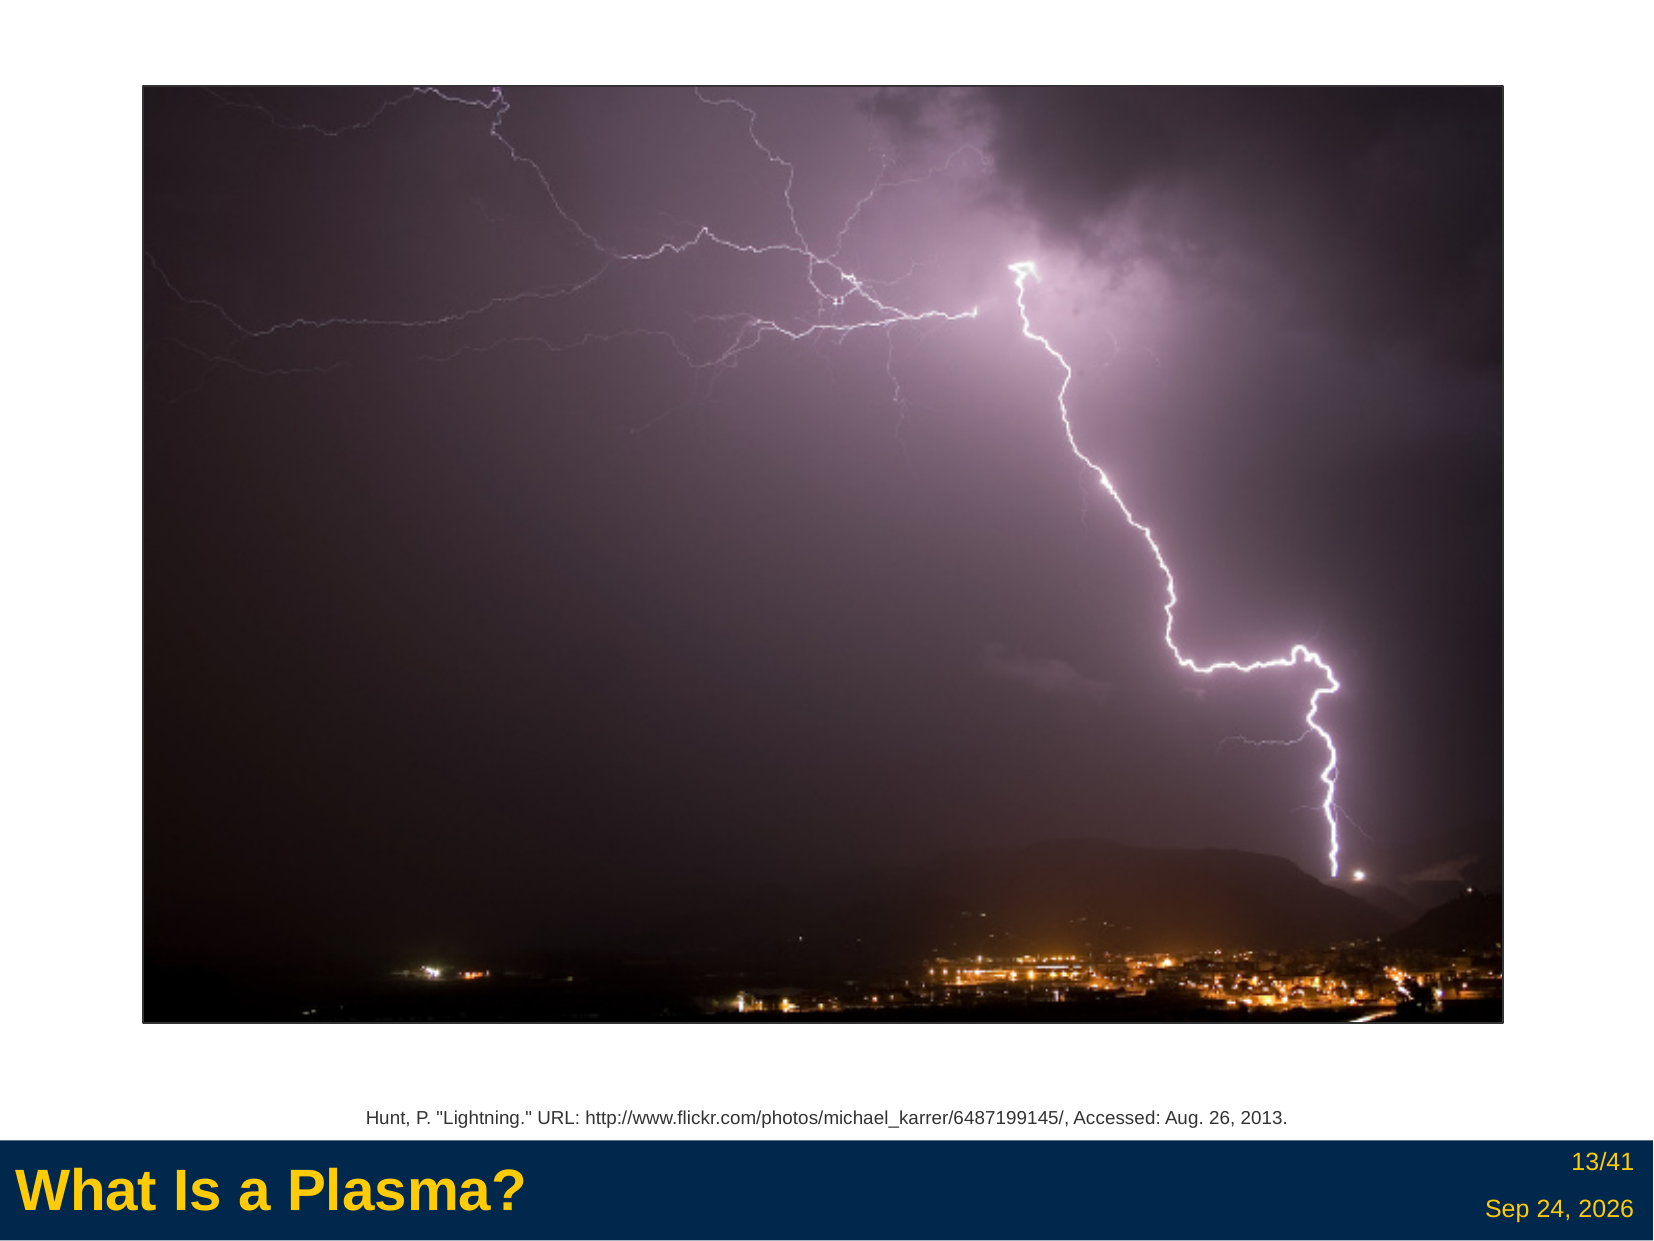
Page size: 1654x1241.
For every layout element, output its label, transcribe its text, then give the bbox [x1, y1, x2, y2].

title What Is a Plasma? [14, 1140, 1380, 1241]
picture [143, 86, 1503, 1023]
